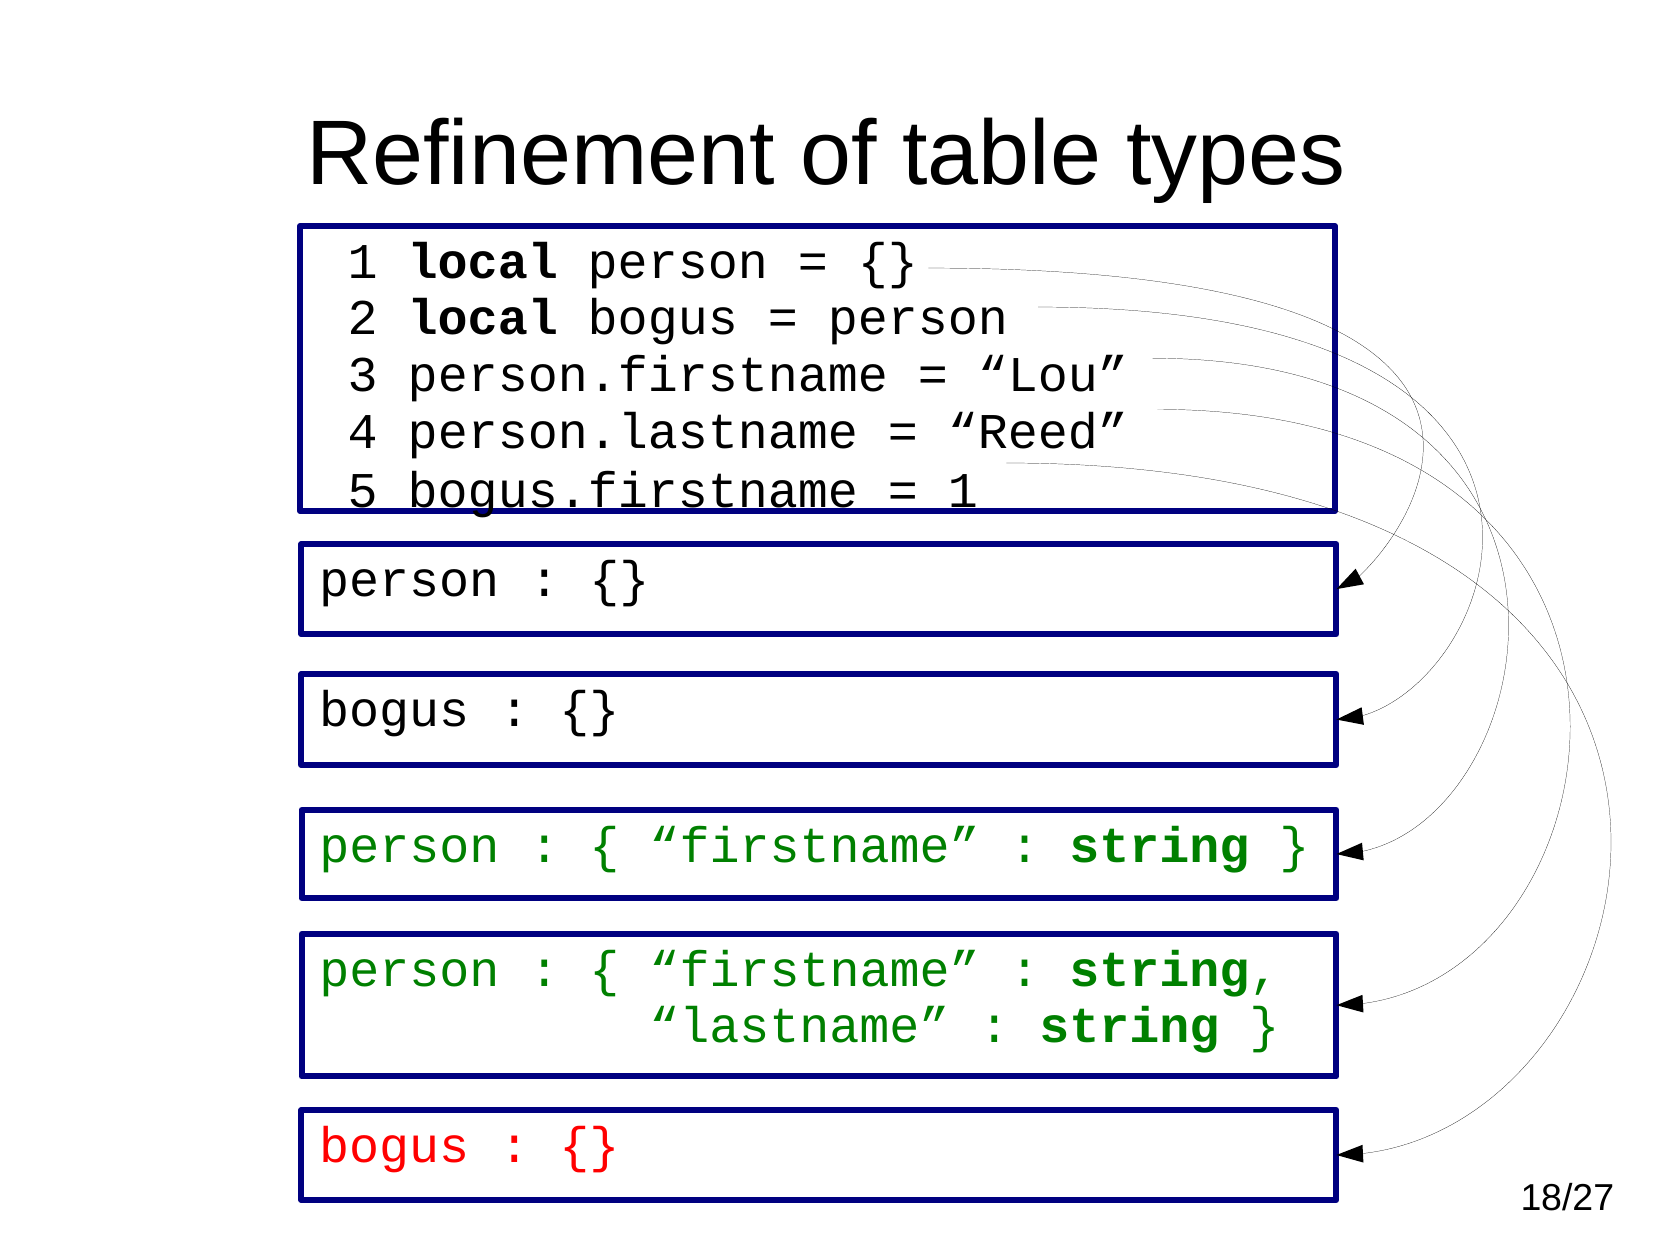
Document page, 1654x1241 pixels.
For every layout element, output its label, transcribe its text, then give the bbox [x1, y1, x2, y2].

text_box 18/27 [1495, 1168, 1630, 1239]
text_box person : { “firstname” : string } [301, 809, 1337, 899]
title Refinement of table types [82, 49, 1571, 257]
text_box bogus : {} [301, 1110, 1337, 1201]
text_box 1 local person = {} 2 local bogus = person 3 person.firstname = “Lou” 4 person.lastname = “Reed” 5 bogus.firstname = 1 [300, 225, 1336, 511]
text_box person : {} [301, 544, 1337, 635]
text_box bogus : {} [301, 674, 1337, 766]
text_box person : { “firstname” : string, “lastname” : string } [301, 933, 1337, 1077]
